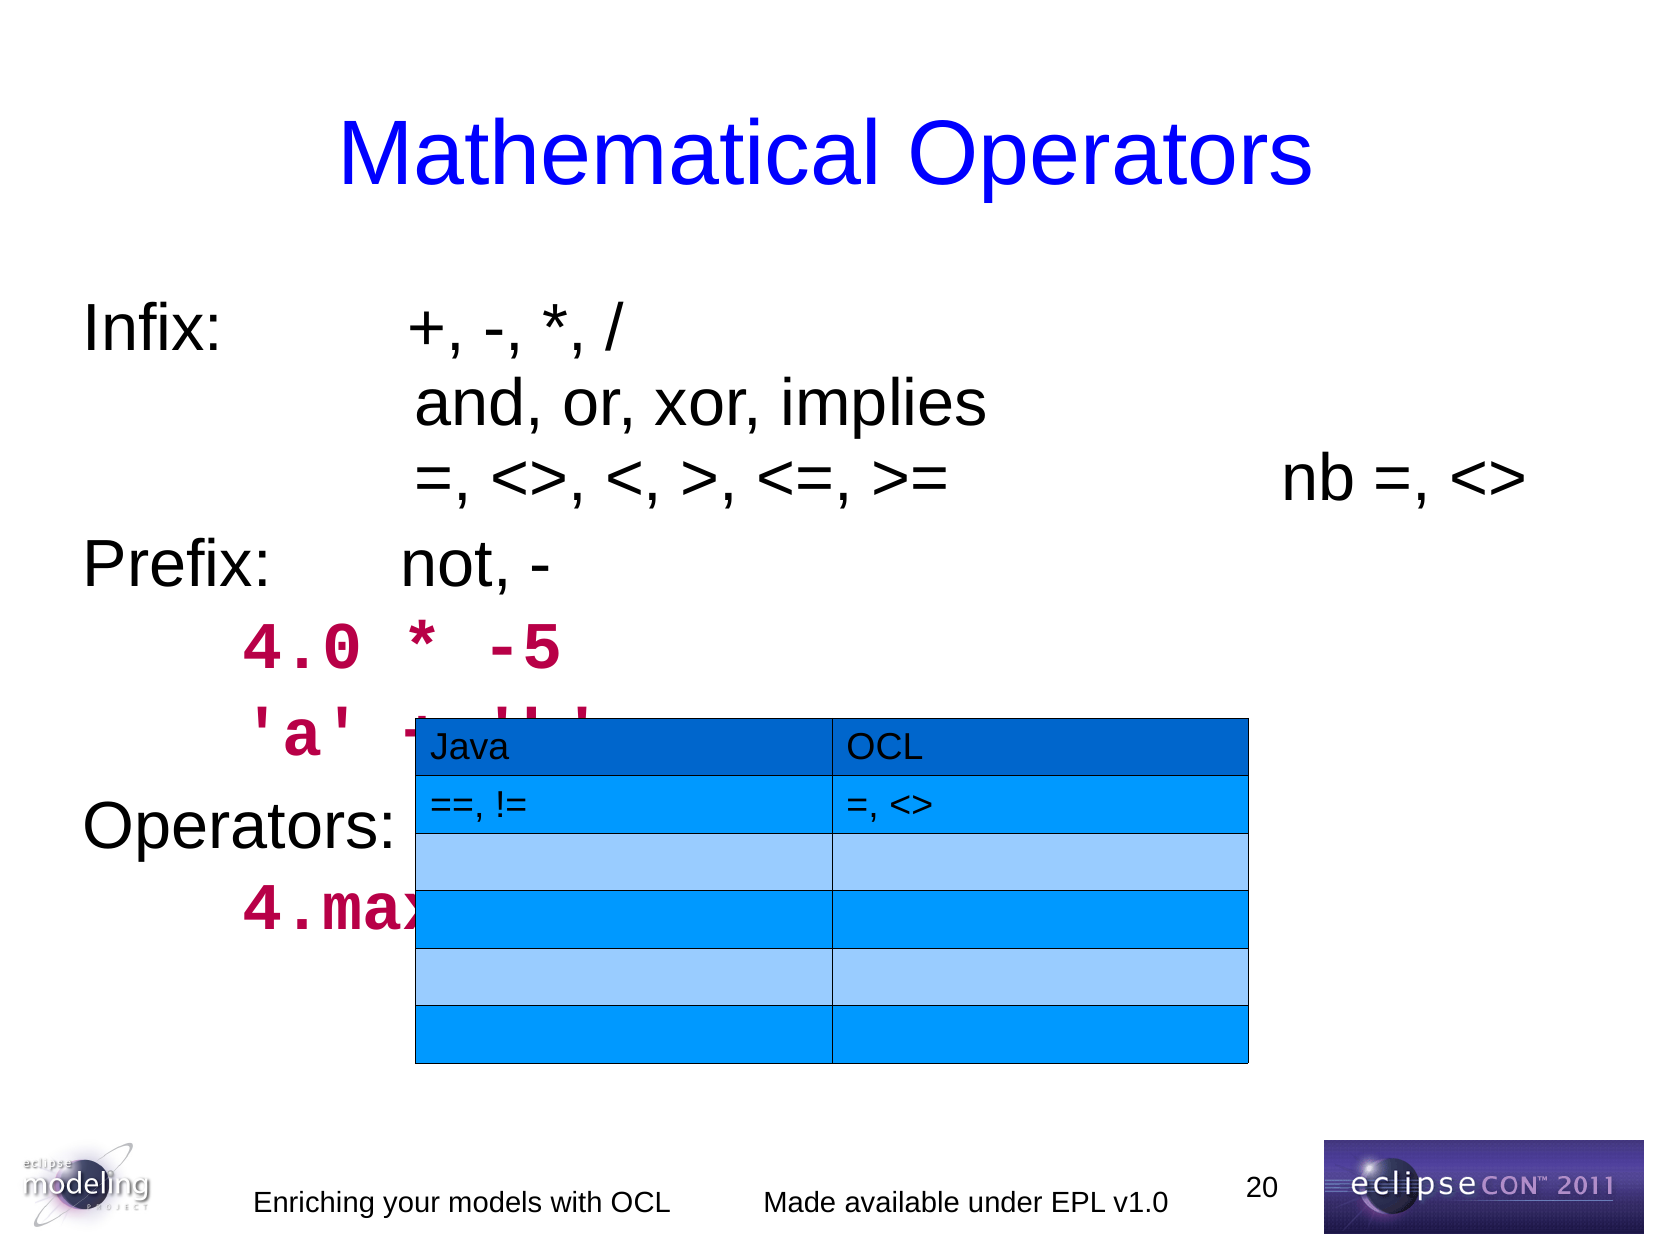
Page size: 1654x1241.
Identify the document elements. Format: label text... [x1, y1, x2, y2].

table_cell [833, 949, 1248, 1005]
title Mathematical Operators [82, 49, 1571, 257]
table_cell =, <> [833, 776, 1248, 833]
table_header Java [416, 719, 832, 775]
table_cell [416, 1006, 832, 1063]
table_cell [833, 891, 1248, 948]
table_header OCL [833, 719, 1248, 775]
table_cell ==, != [416, 776, 832, 833]
list Infix: +, -, *, / and, or, xor, implies =, <>, <, >, <=, >= nb =, <> Prefix: not, - 4.0 * -5 'a' + 'b' Operators: mod, div, max, min, ... 4.max(5) [82, 290, 1571, 1109]
table_cell [416, 834, 832, 890]
table_cell [416, 949, 832, 1005]
picture [1324, 1140, 1644, 1234]
table_cell [416, 891, 832, 948]
picture [9, 1136, 156, 1235]
table_cell [833, 834, 1248, 890]
table_cell [833, 1006, 1248, 1063]
